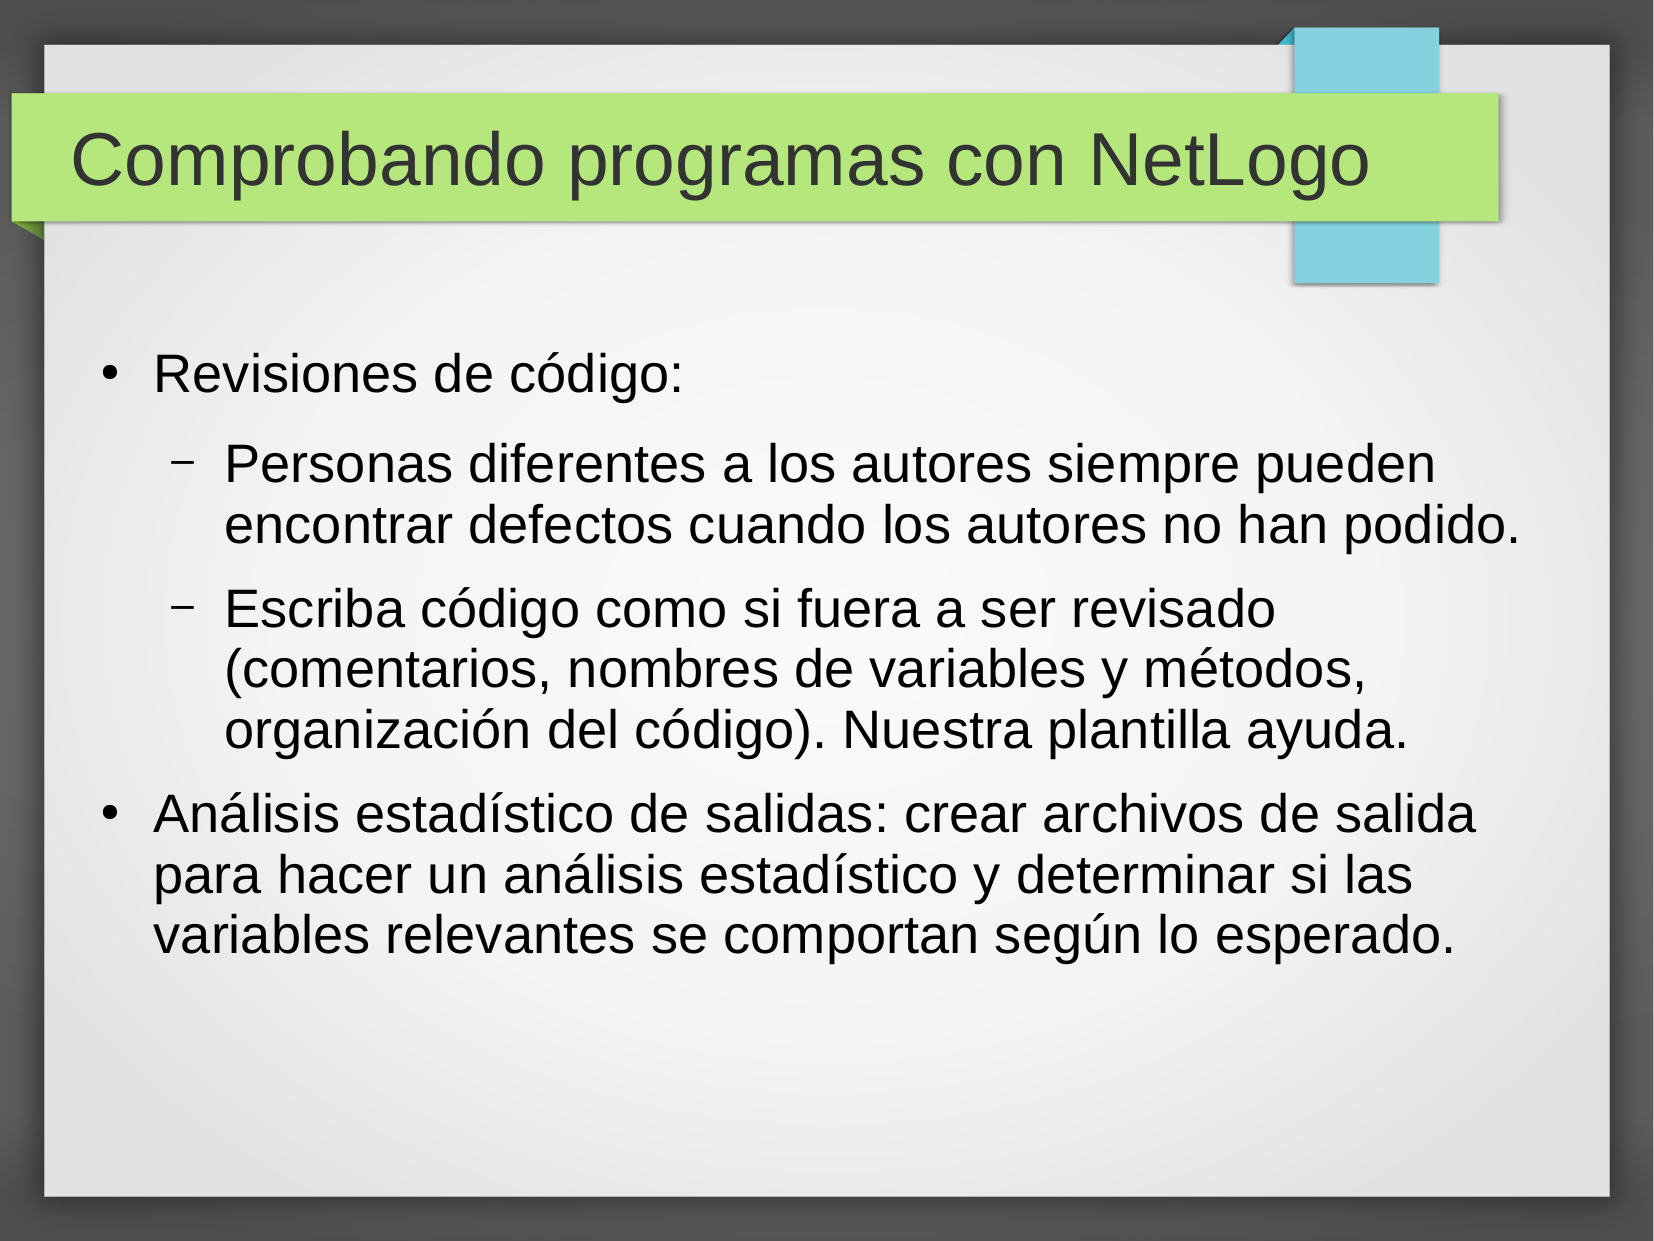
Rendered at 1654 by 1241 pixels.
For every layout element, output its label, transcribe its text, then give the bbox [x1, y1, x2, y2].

picture [0, 0, 1654, 1241]
list Revisiones de código: Personas diferentes a los autores siempre pueden encontrar defectos cuando los autores no han podido. Escriba código como si fuera a ser revisado (comentarios, nombres de variables y métodos, organización del código). Nuestra plantilla ayuda. Análisis estadístico de salidas: crear archivos de salida para hacer un análisis estadístico y determinar si las variables relevantes se comportan según lo esperado. [82, 343, 1538, 1063]
title Comprobando programas con NetLogo [70, 106, 1453, 213]
